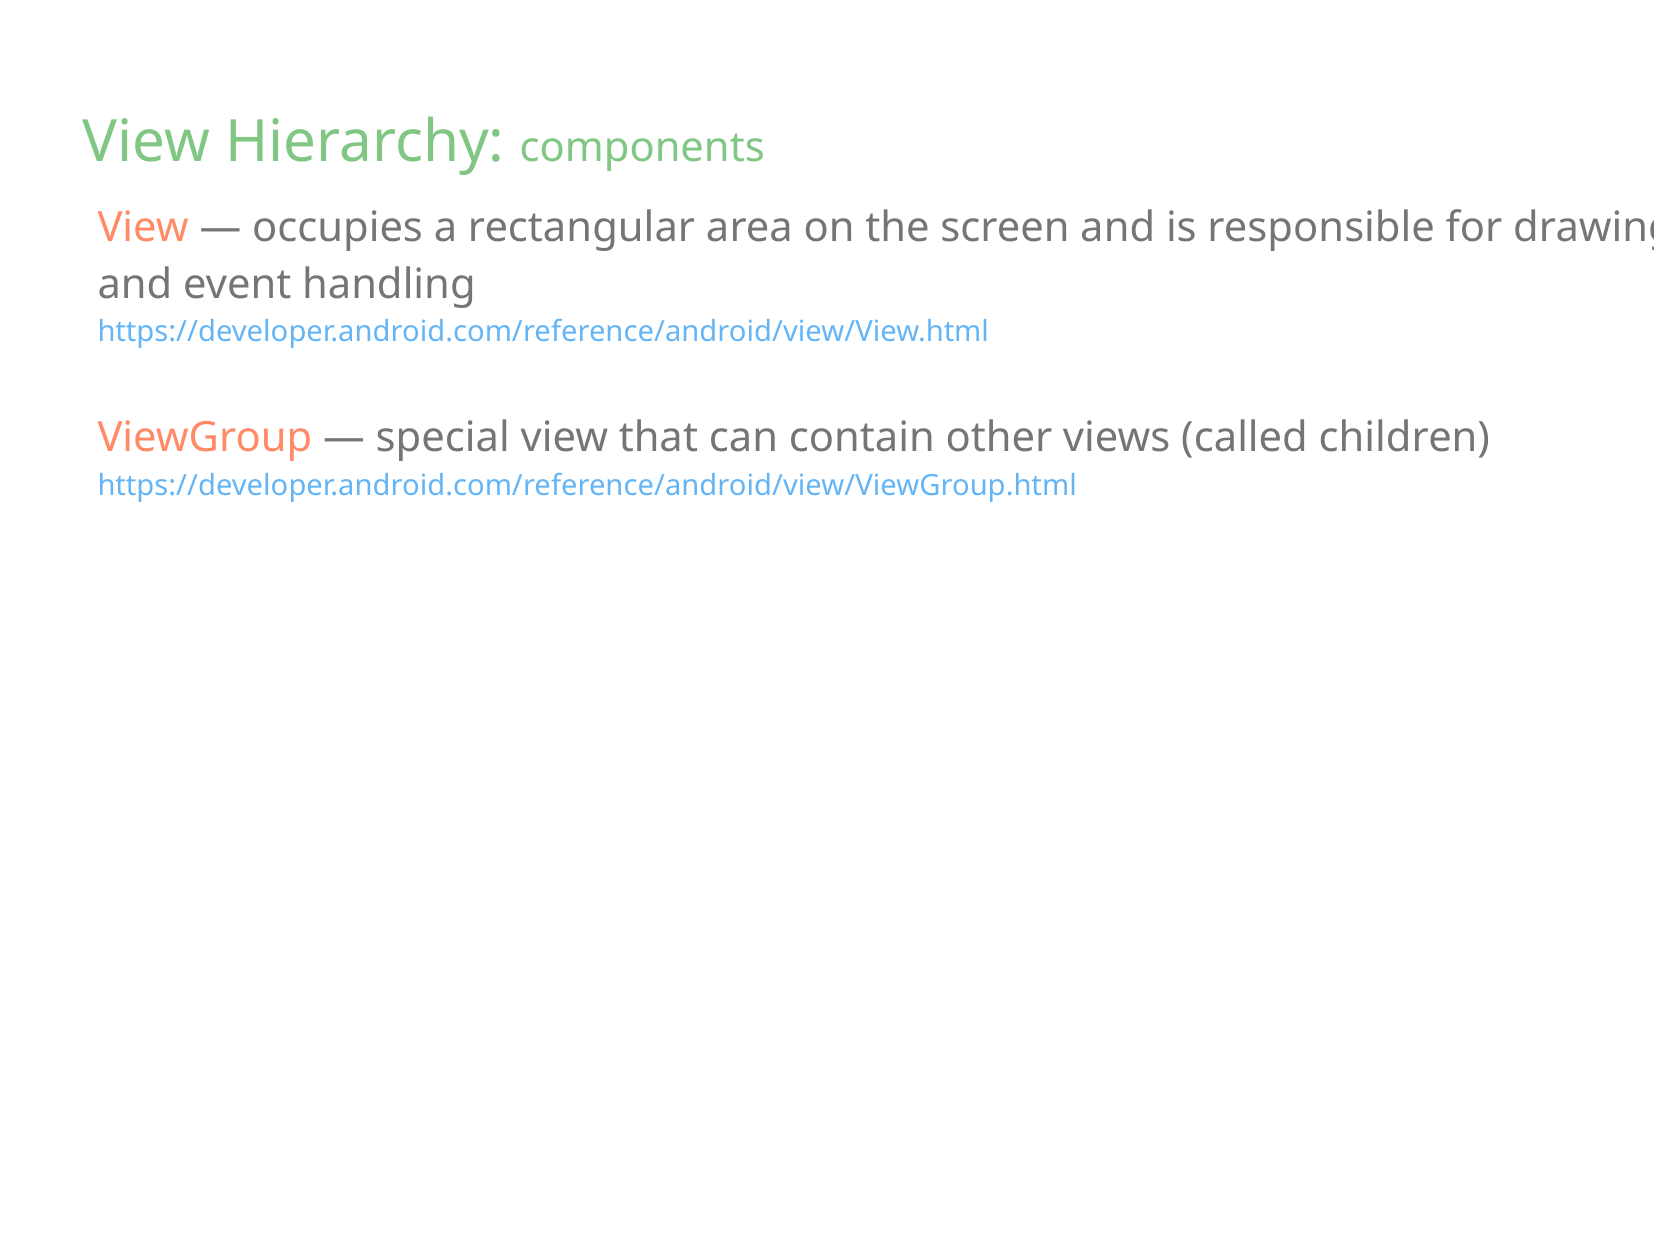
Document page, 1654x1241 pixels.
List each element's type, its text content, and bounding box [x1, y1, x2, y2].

title View Hierarchy: components [82, 35, 1571, 243]
text_box View — occupies a rectangular area on the screen and is responsible for drawing and event handling https://developer.android.com/reference/android/view/View.html ViewGroup — special view that can contain other views (called children) https://developer.android.com/reference/android/view/ViewGroup.html [82, 189, 1553, 465]
